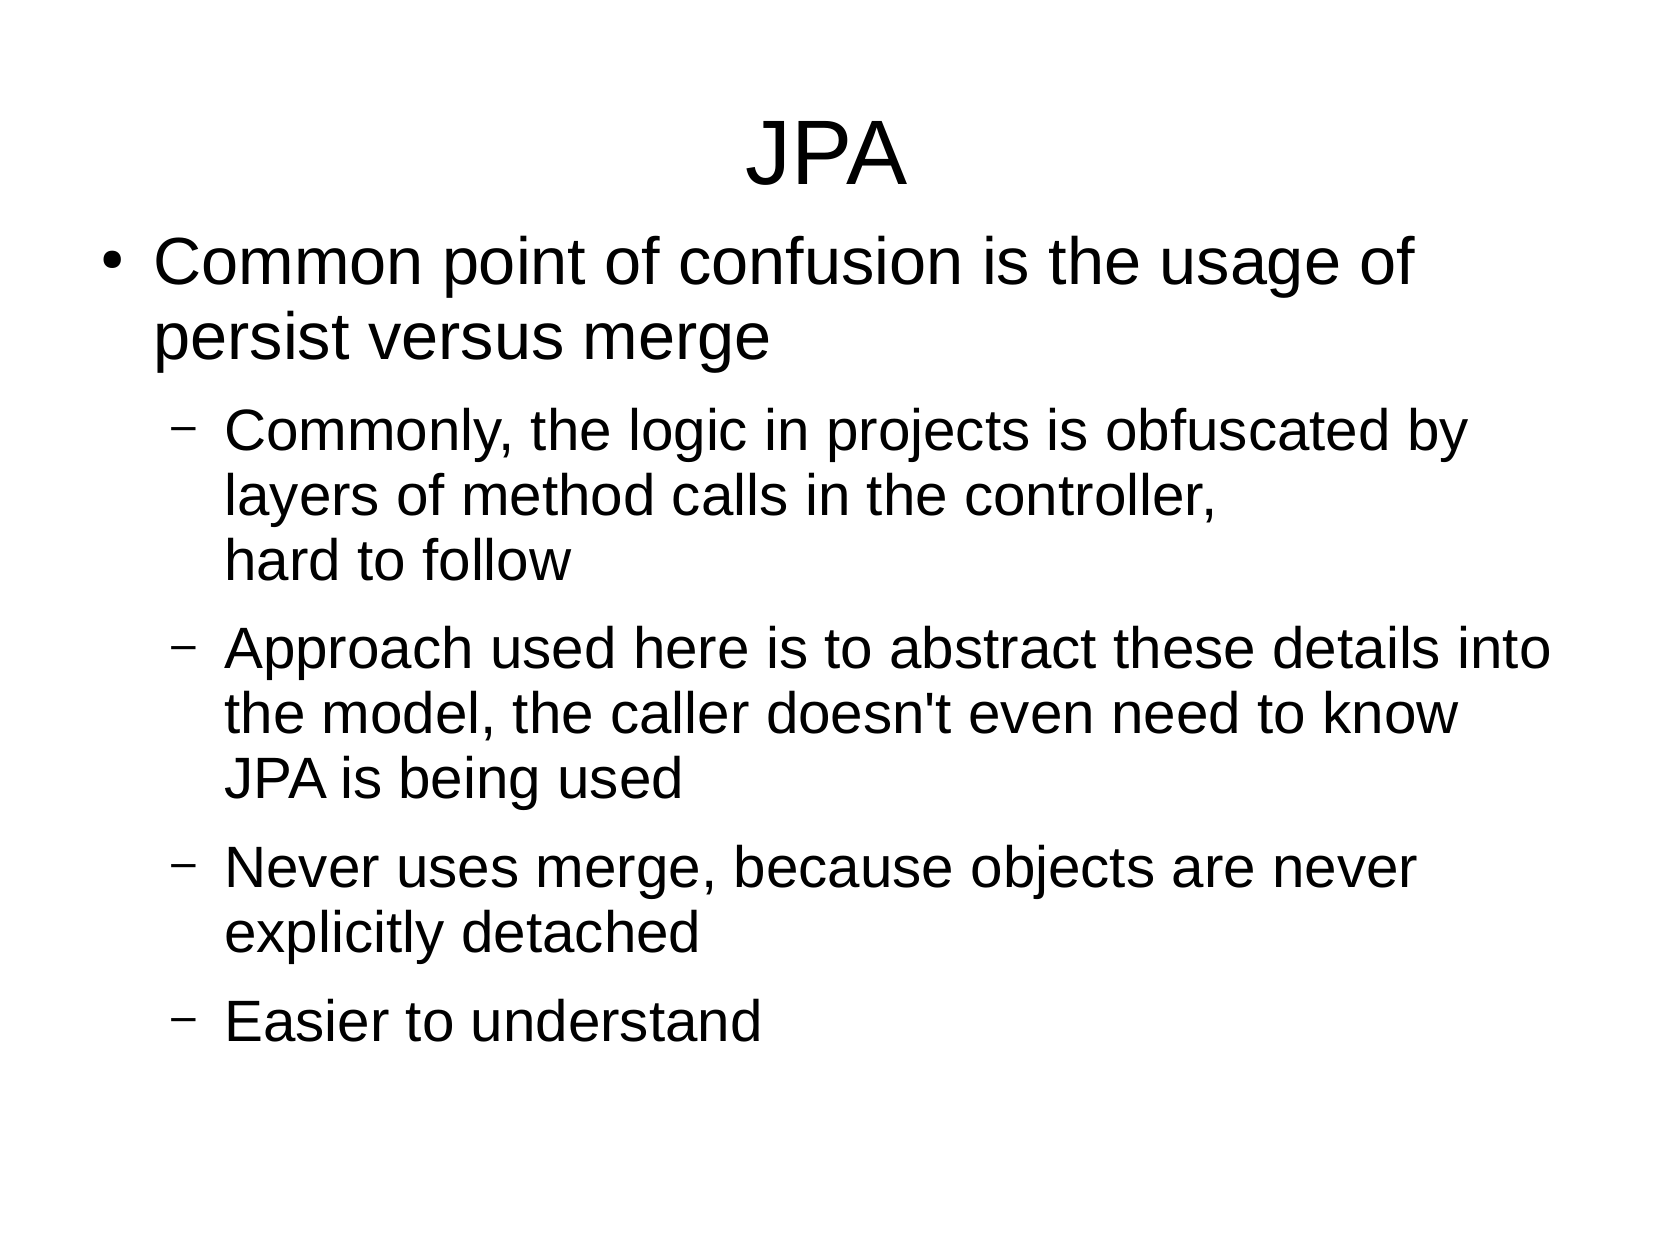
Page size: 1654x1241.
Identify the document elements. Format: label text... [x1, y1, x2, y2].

list Common point of confusion is the usage of persist versus merge Commonly, the logic in projects is obfuscated by layers of method calls in the controller, hard to follow Approach used here is to abstract these details into the model, the caller doesn't even need to know JPA is being used Never uses merge, because objects are never explicitly detached Easier to understand [82, 224, 1571, 1205]
title JPA [82, 49, 1571, 224]
